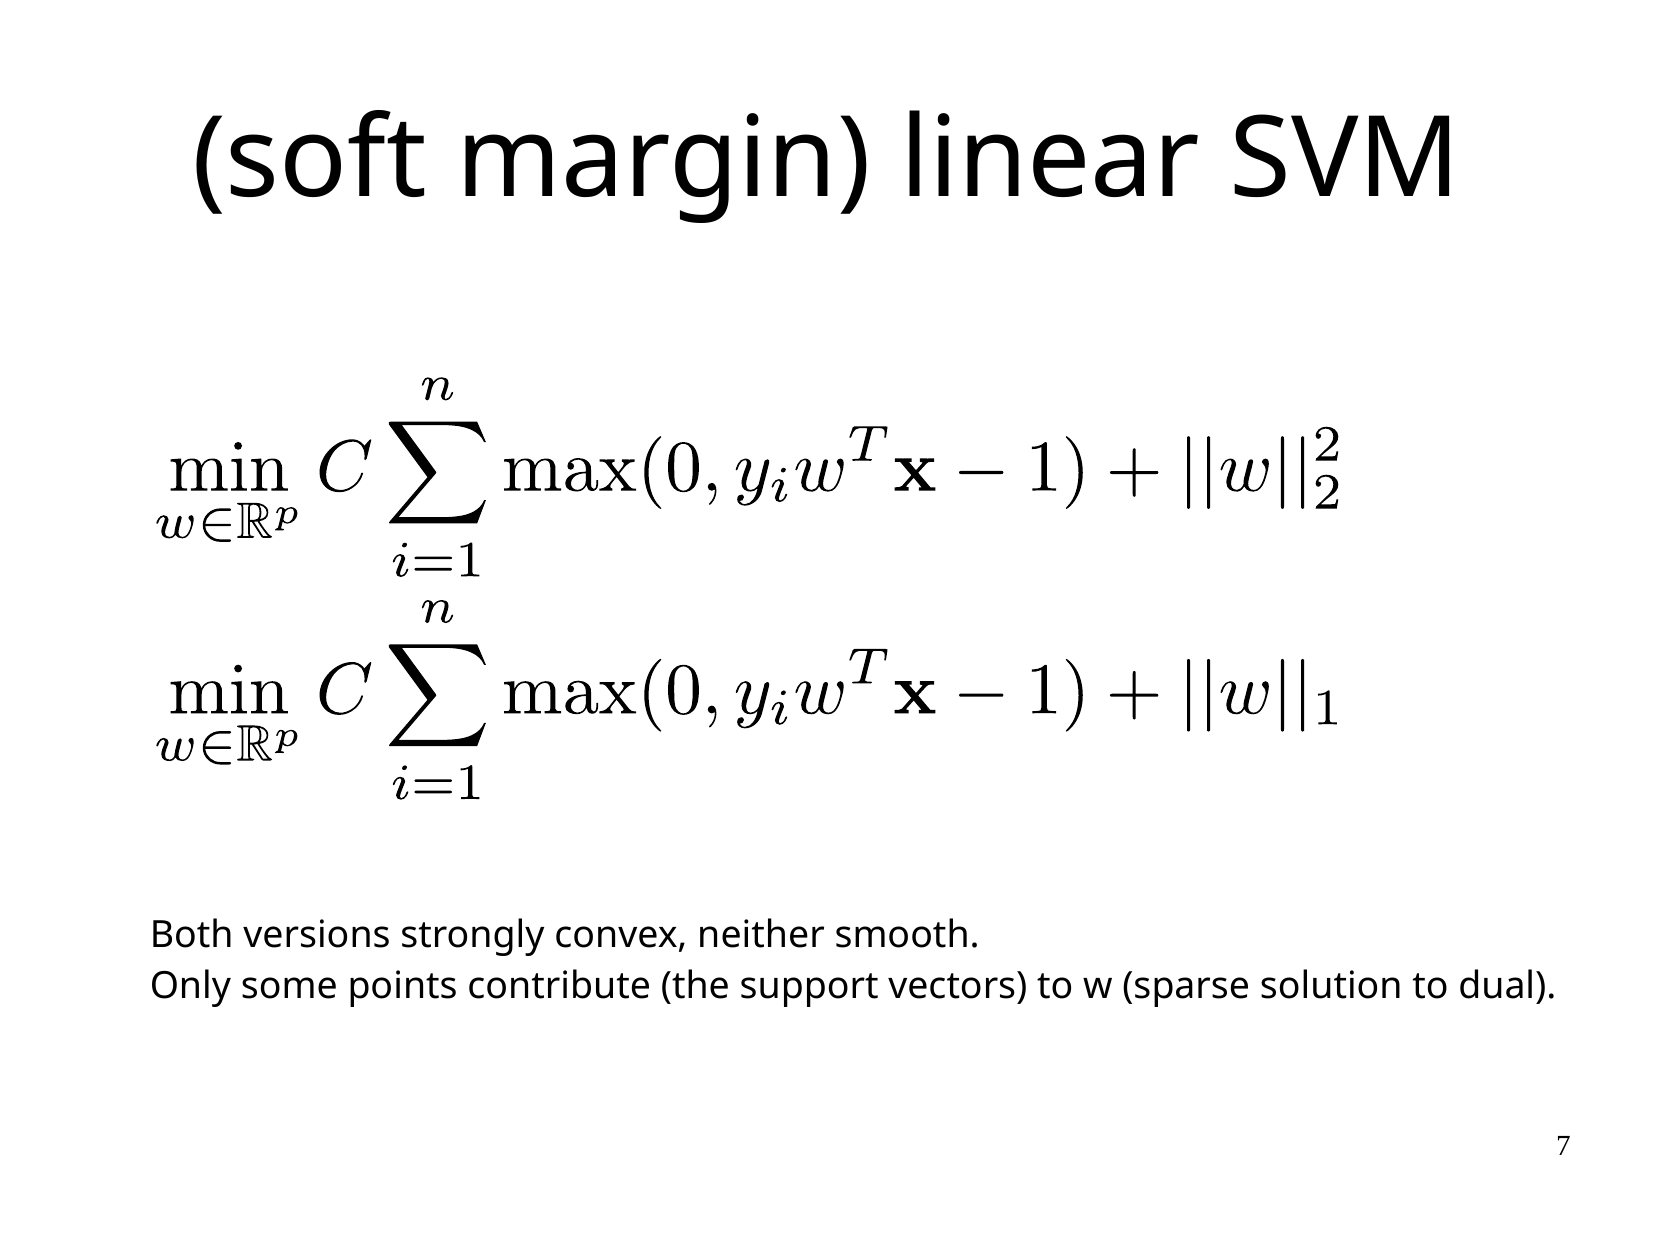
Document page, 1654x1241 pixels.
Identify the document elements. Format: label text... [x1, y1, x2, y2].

text_box [154, 600, 1342, 800]
text_box Both versions strongly convex, neither smooth. Only some points contribute (the support vectors) to w (sparse solution to dual). [135, 900, 1576, 991]
title (soft margin) linear SVM [82, 49, 1571, 257]
text_box [154, 377, 1342, 578]
